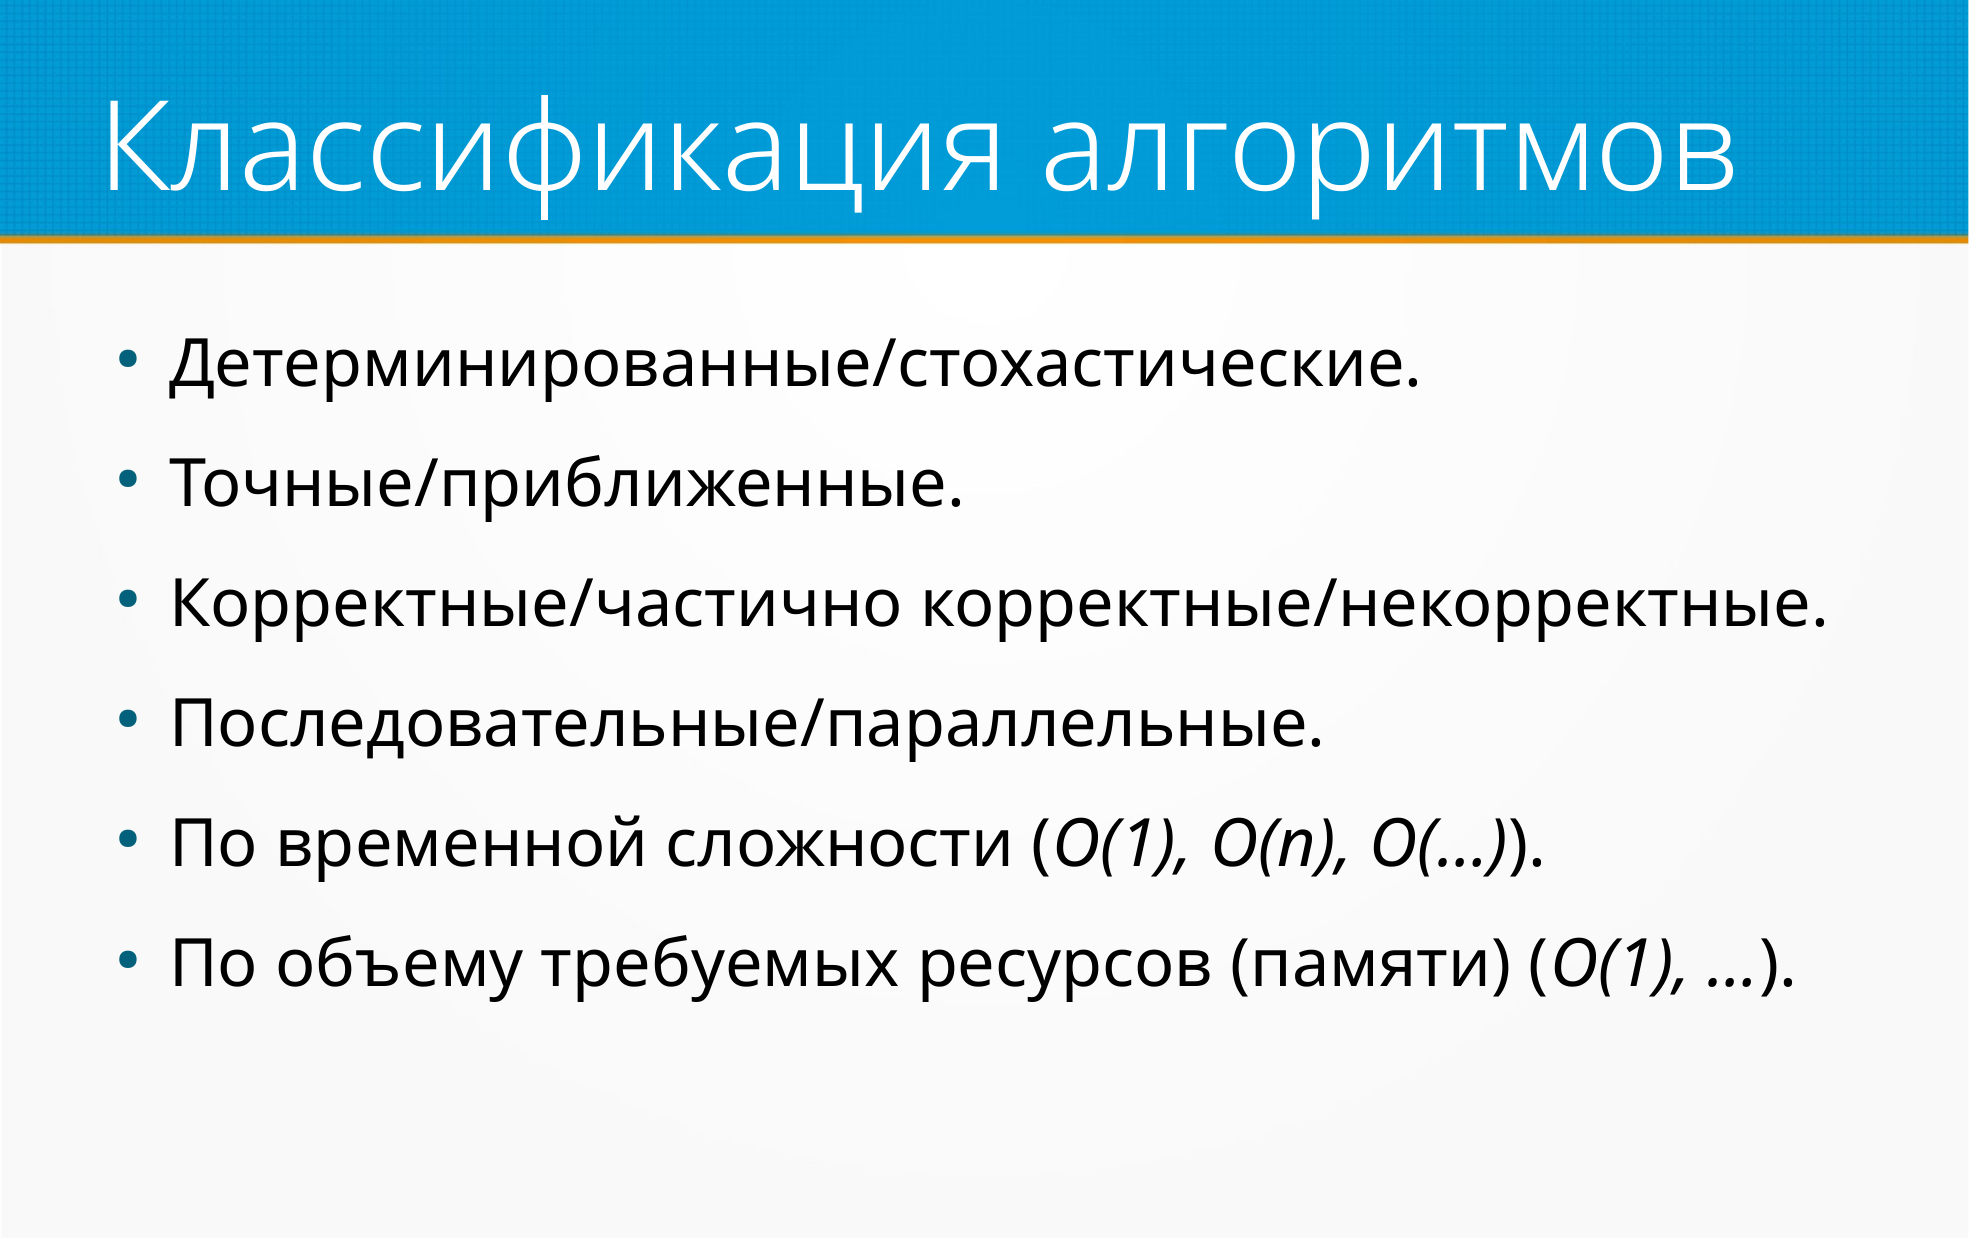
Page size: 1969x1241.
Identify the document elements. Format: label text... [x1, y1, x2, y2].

list Детерминированные/стохастические. Точные/приближенные. Корректные/частично корректные/некорректные. Последовательные/параллельные. По временной сложности (O(1), O(n), O(…)). По объему требуемых ресурсов (памяти) (O(1), …). [98, 315, 1861, 1081]
title Классификация алгоритмов [98, 19, 1870, 227]
picture [0, 233, 1969, 1241]
